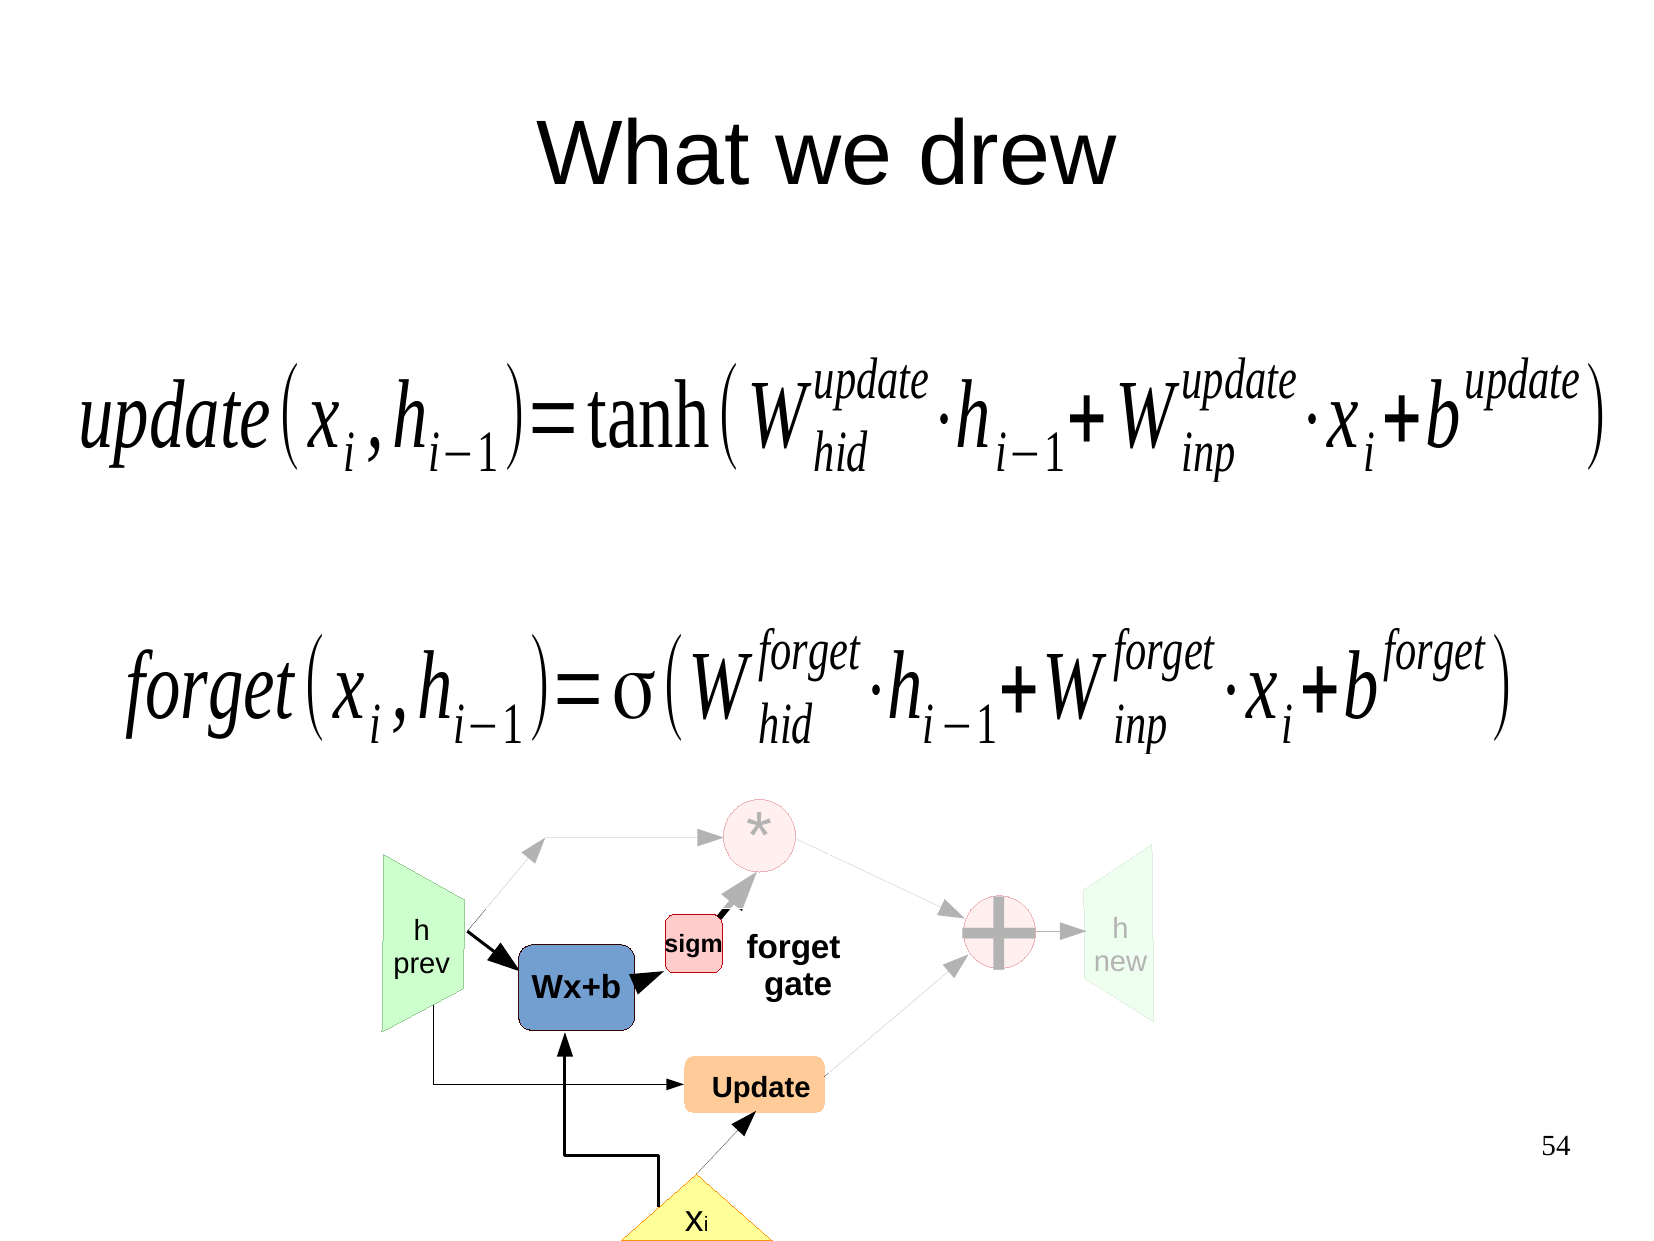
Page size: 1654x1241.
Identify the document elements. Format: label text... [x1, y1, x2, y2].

chart [60, 343, 1626, 482]
text_box [683, 1055, 825, 1114]
text_box h prev [378, 906, 466, 987]
text_box Wx+b [518, 944, 635, 1031]
chart [107, 614, 1531, 754]
text_box [383, 854, 465, 906]
text_box xi [621, 1174, 773, 1241]
text_box [381, 987, 464, 1032]
text_box sigm [665, 914, 723, 973]
title What we drew [82, 49, 1571, 257]
text_box [466, 779, 1296, 1083]
text_box Update [697, 1063, 871, 1112]
text_box forget gate [731, 921, 865, 1012]
